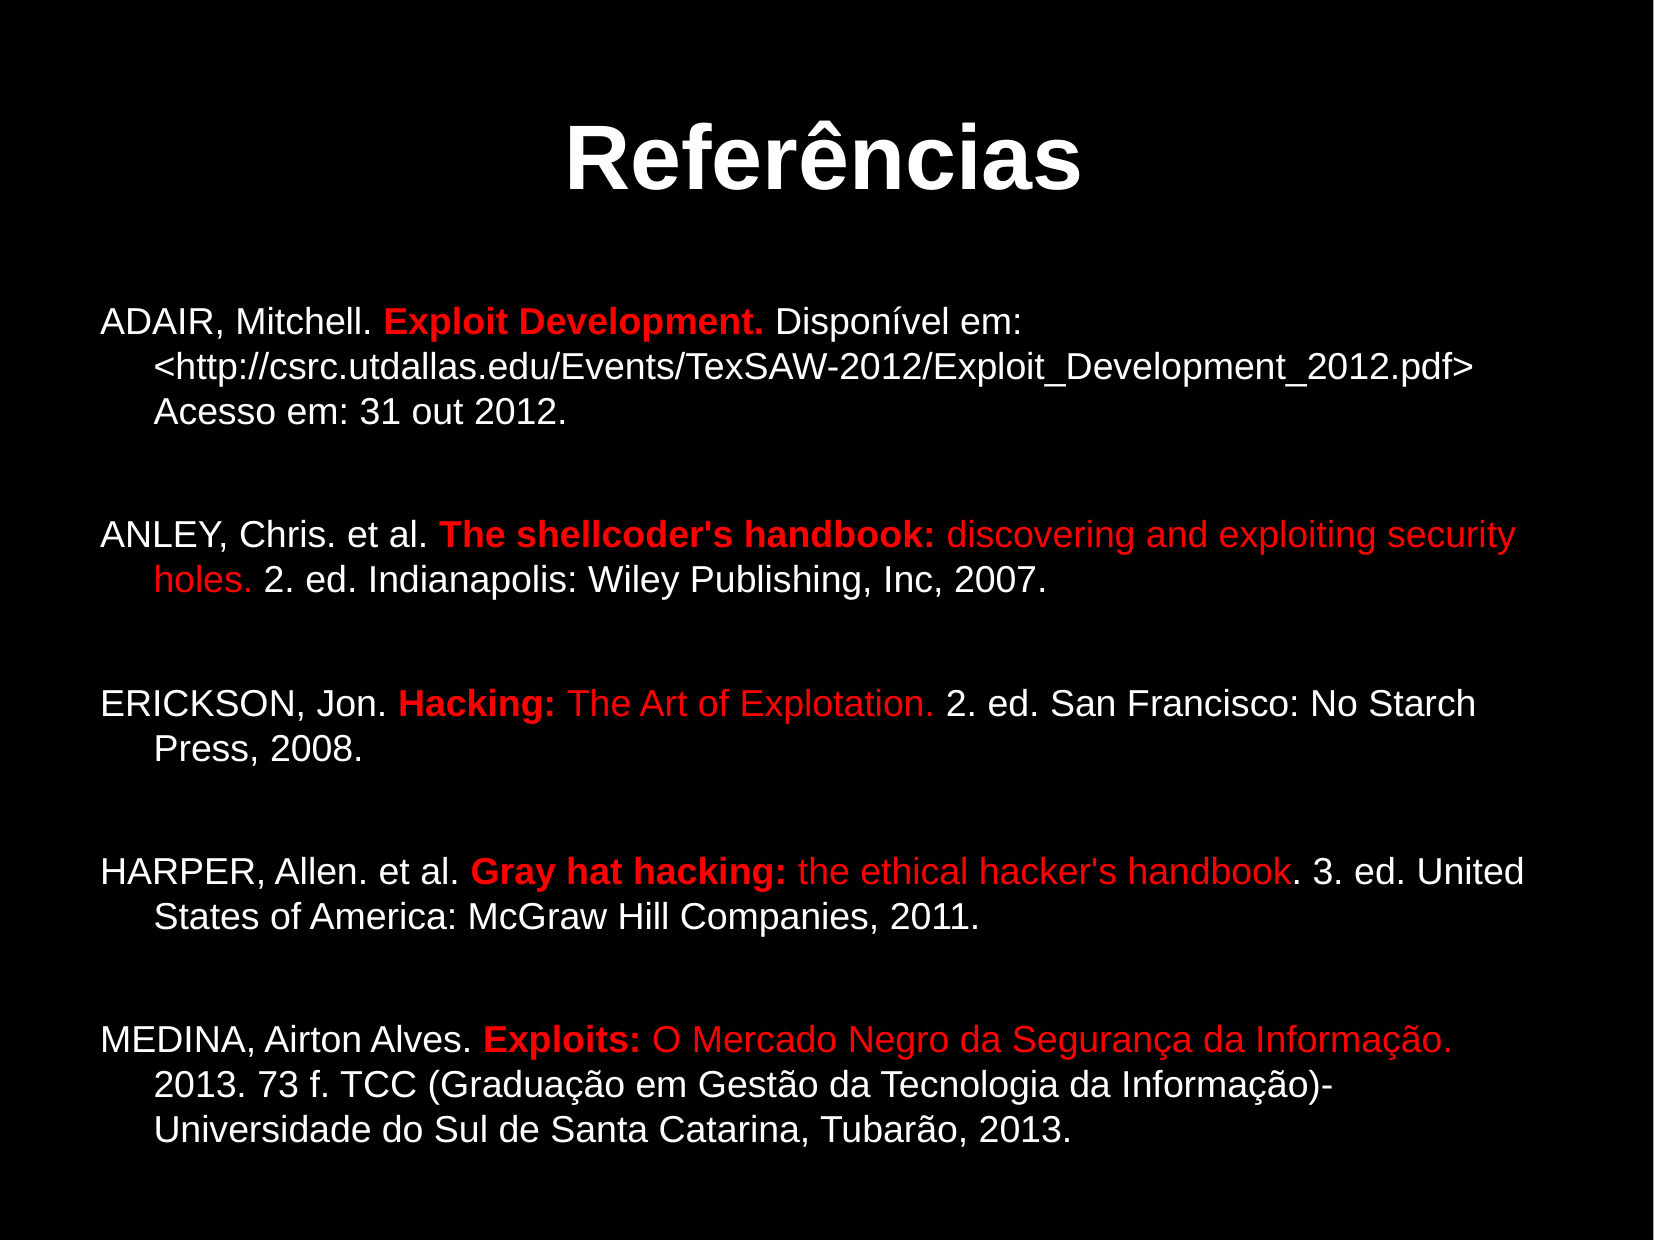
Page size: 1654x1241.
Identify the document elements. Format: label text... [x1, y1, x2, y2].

title Referências [82, 23, 1567, 283]
list ADAIR, Mitchell. Exploit Development. Disponível em: <http://csrc.utdallas.edu/Events/TexSAW-2012/Exploit_Development_2012.pdf> Acesso em: 31 out 2012. ANLEY, Chris. et al. The shellcoder's handbook: discovering and exploiting security holes. 2. ed. Indianapolis: Wiley Publishing, Inc, 2007. ERICKSON, Jon. Hacking: The Art of Explotation. 2. ed. San Francisco: No Starch Press, 2008. HARPER, Allen. et al. Gray hat hacking: the ethical hacker's handbook. 3. ed. United States of America: McGraw Hill Companies, 2011. MEDINA, Airton Alves. Exploits: O Mercado Negro da Segurança da Informação. 2013. 73 f. TCC (Graduação em Gestão da Tecnologia da Informação)-Universidade do Sul de Santa Catarina, Tubarão, 2013. [82, 289, 1567, 1241]
